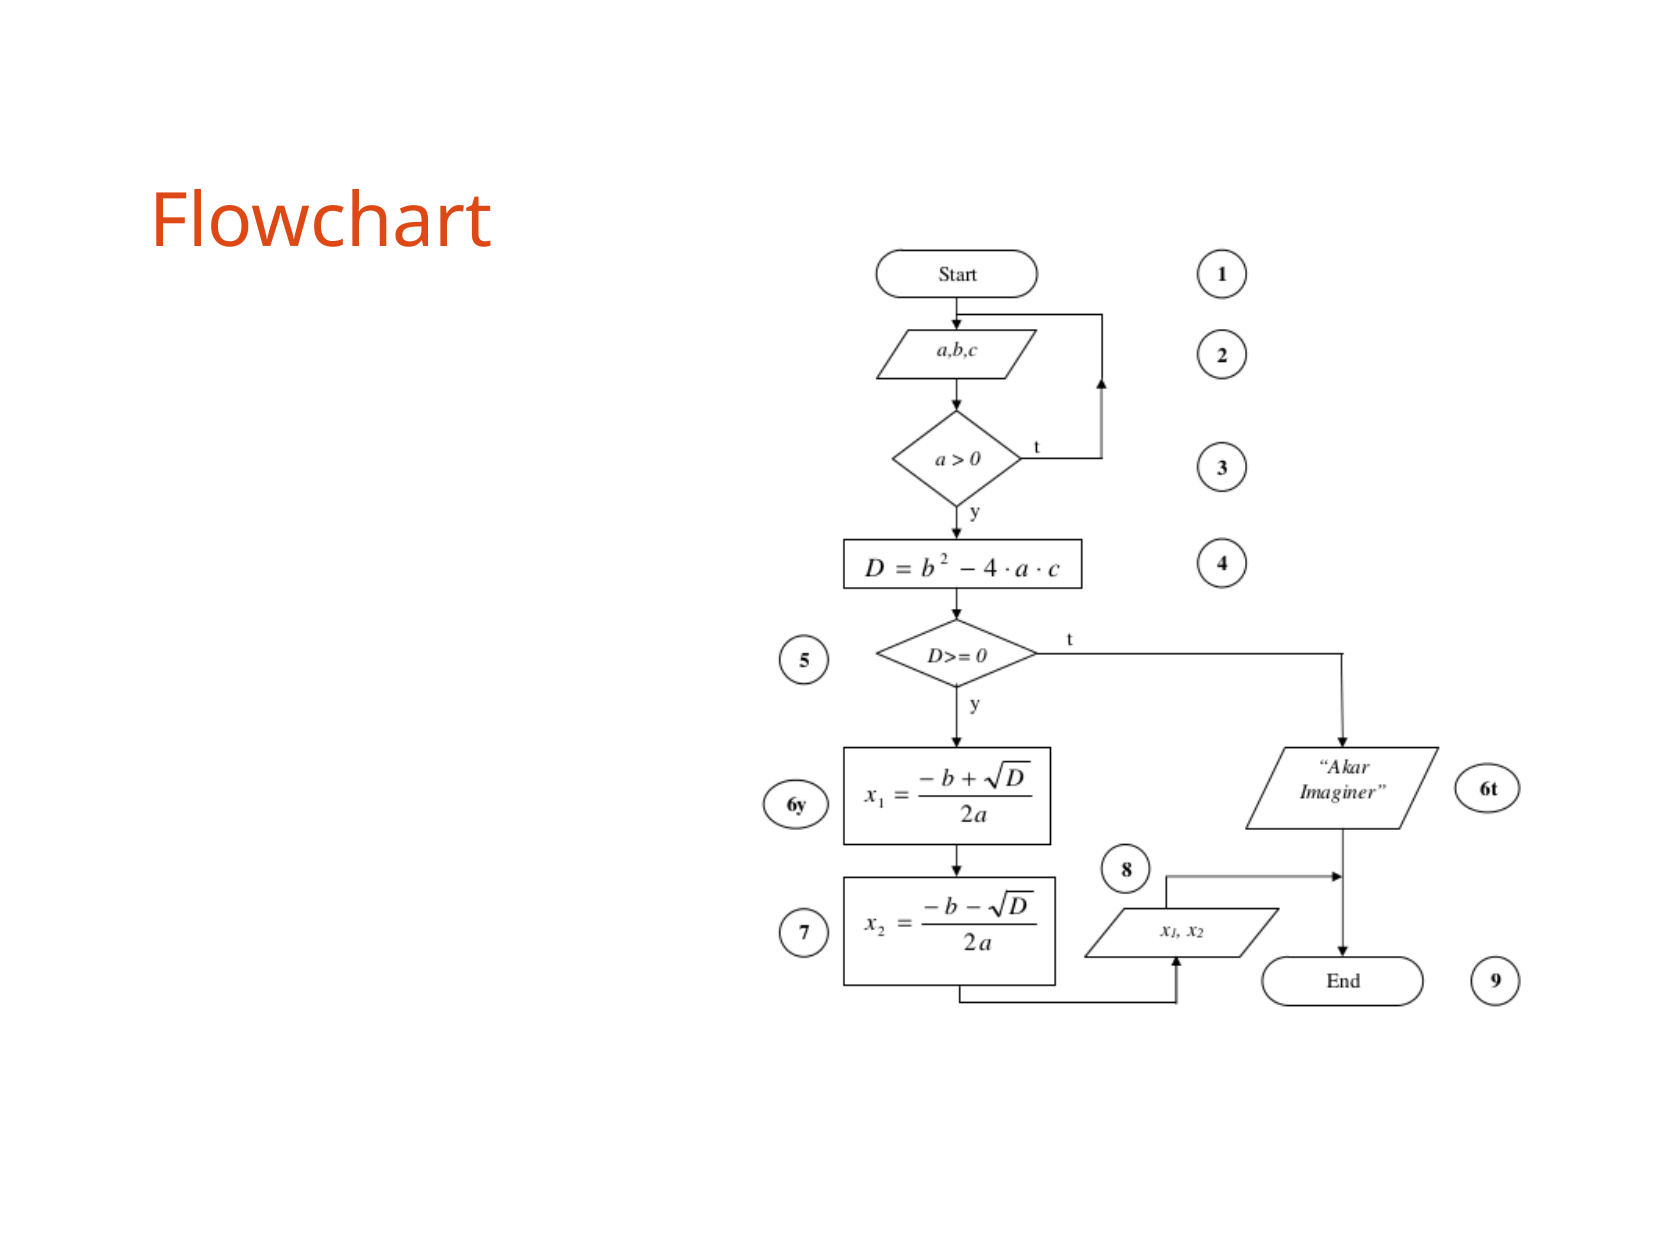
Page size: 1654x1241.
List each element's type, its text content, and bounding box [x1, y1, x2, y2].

picture [651, 228, 1607, 1016]
title Flowchart [129, 153, 1518, 281]
